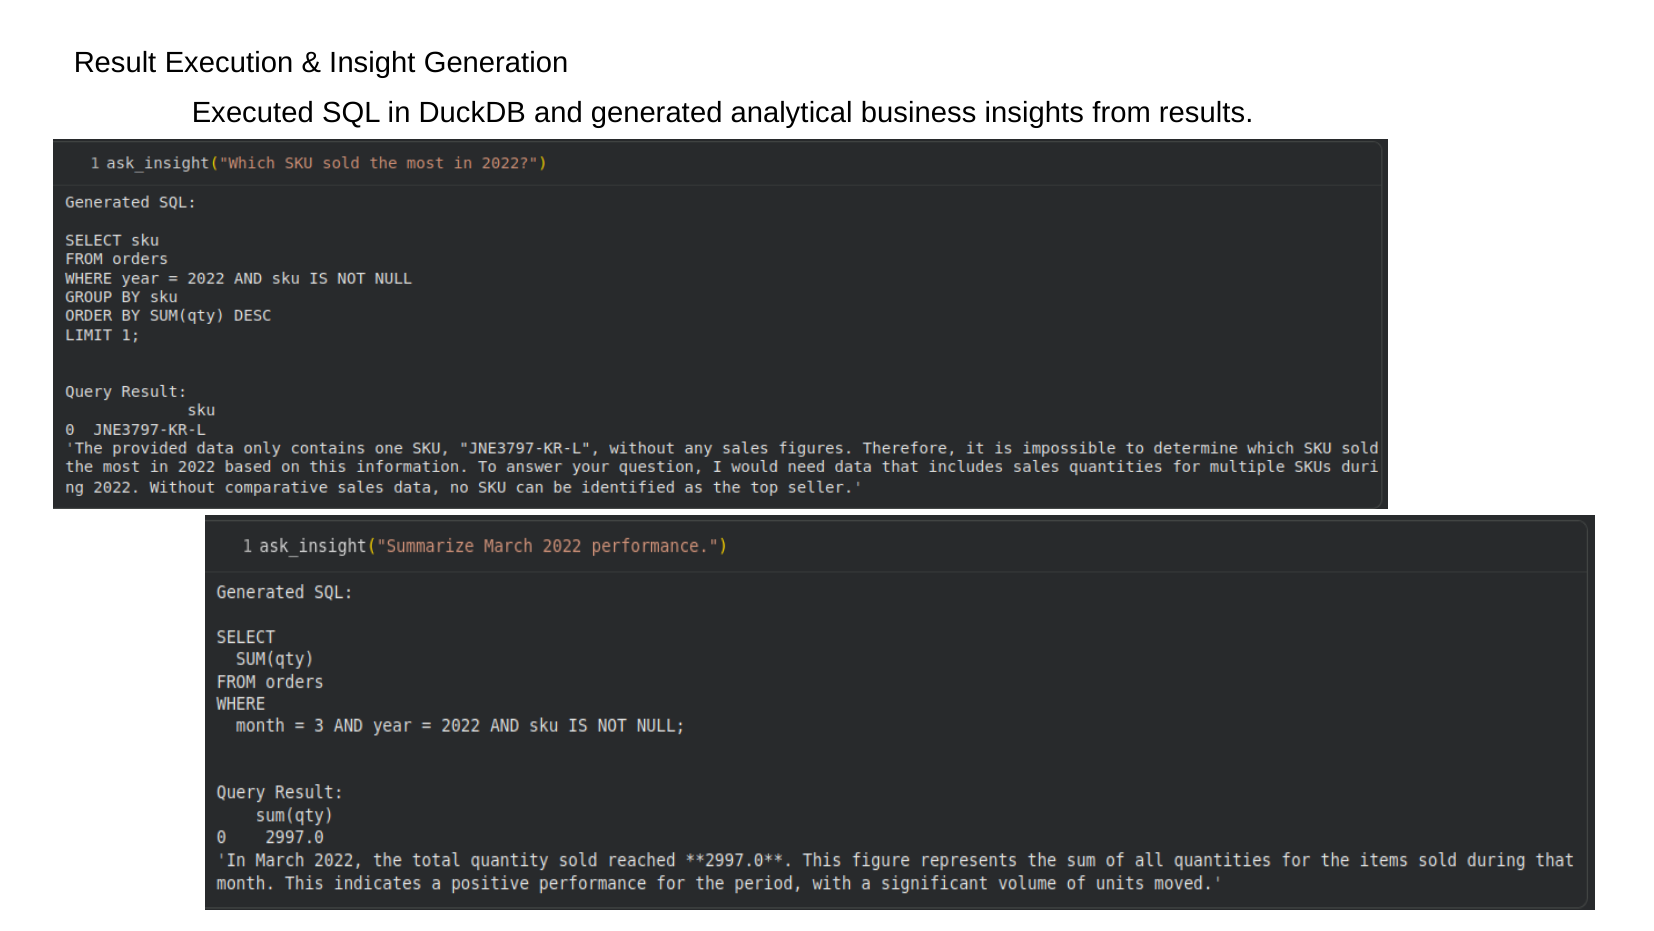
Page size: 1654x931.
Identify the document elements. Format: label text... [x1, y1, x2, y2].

picture [205, 515, 1595, 910]
text_box Result Execution & Insight Generation [59, 38, 650, 89]
text_box Executed SQL in DuckDB and generated analytical business insights from results. [177, 88, 1329, 139]
picture [53, 139, 1388, 510]
